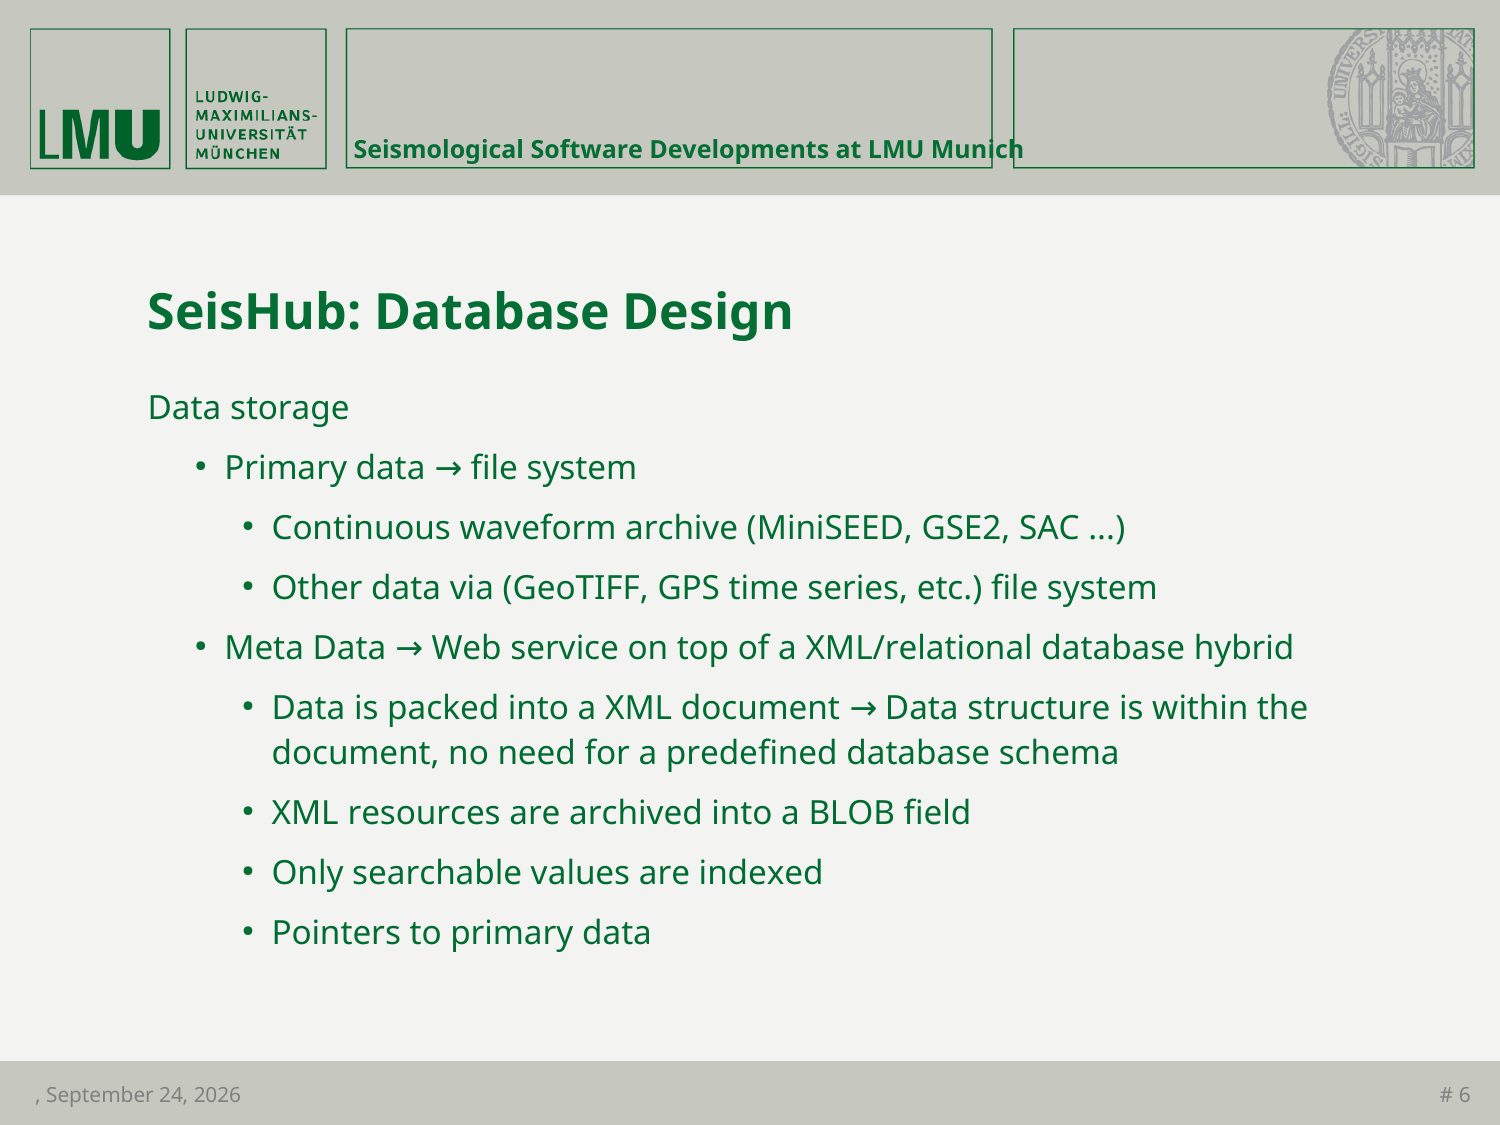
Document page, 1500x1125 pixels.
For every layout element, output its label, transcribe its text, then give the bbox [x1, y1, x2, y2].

list Data storage Primary data → file system Continuous waveform archive (MiniSEED, GSE2, SAC ...) Other data via (GeoTIFF, GPS time series, etc.) file system Meta Data → Web service on top of a XML/relational database hybrid Data is packed into a XML document → Data structure is within the document, no need for a predefined database schema XML resources are archived into a BLOB field Only searchable values are indexed Pointers to primary data [147, 383, 1359, 990]
picture [0, 0, 1500, 1125]
title SeisHub: Database Design [147, 265, 1359, 355]
